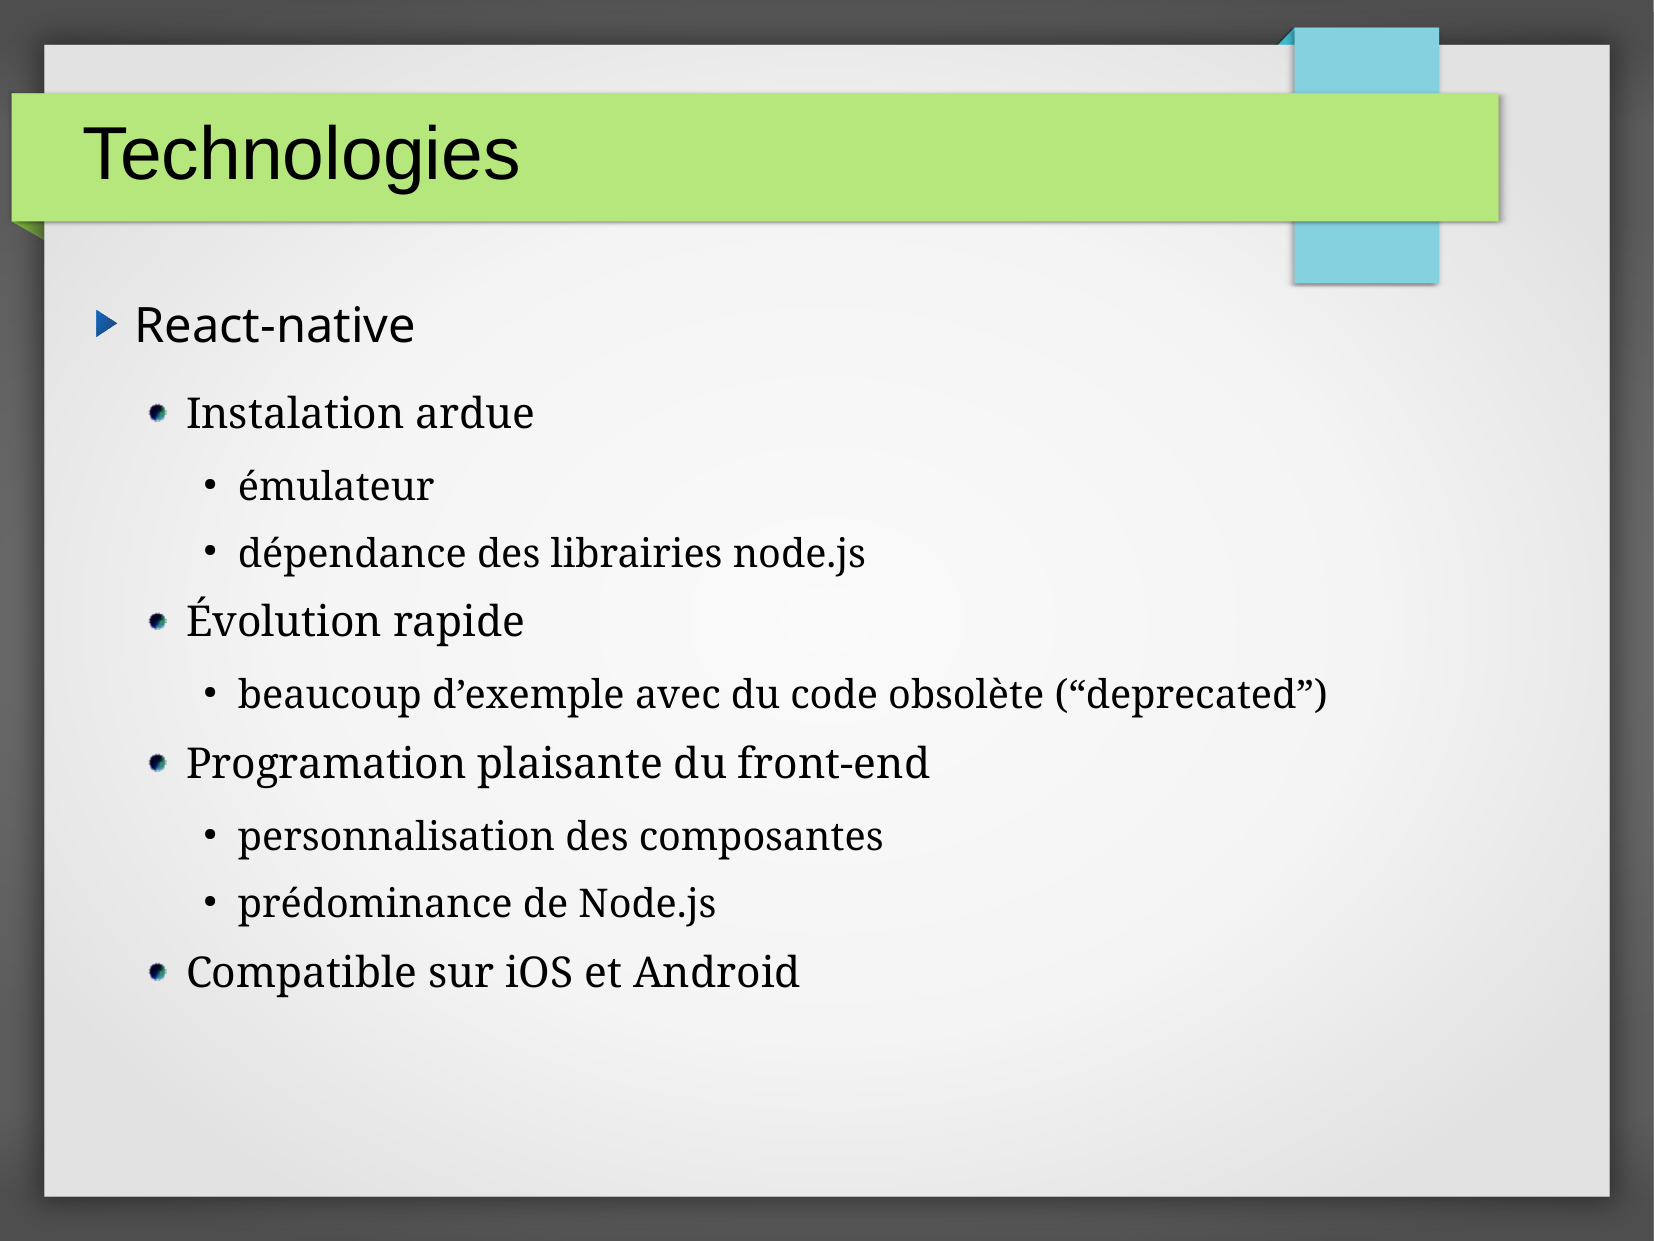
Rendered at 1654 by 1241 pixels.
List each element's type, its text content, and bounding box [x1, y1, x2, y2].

title Technologies [82, 94, 1264, 213]
picture [0, 0, 1654, 1241]
list React-native Instalation ardue émulateur dépendance des librairies node.js Évolution rapide beaucoup d’exemple avec du code obsolète (“deprecated”) Programation plaisante du front-end personnalisation des composantes prédominance de Node.js Compatible sur iOS et Android [82, 290, 1571, 1010]
